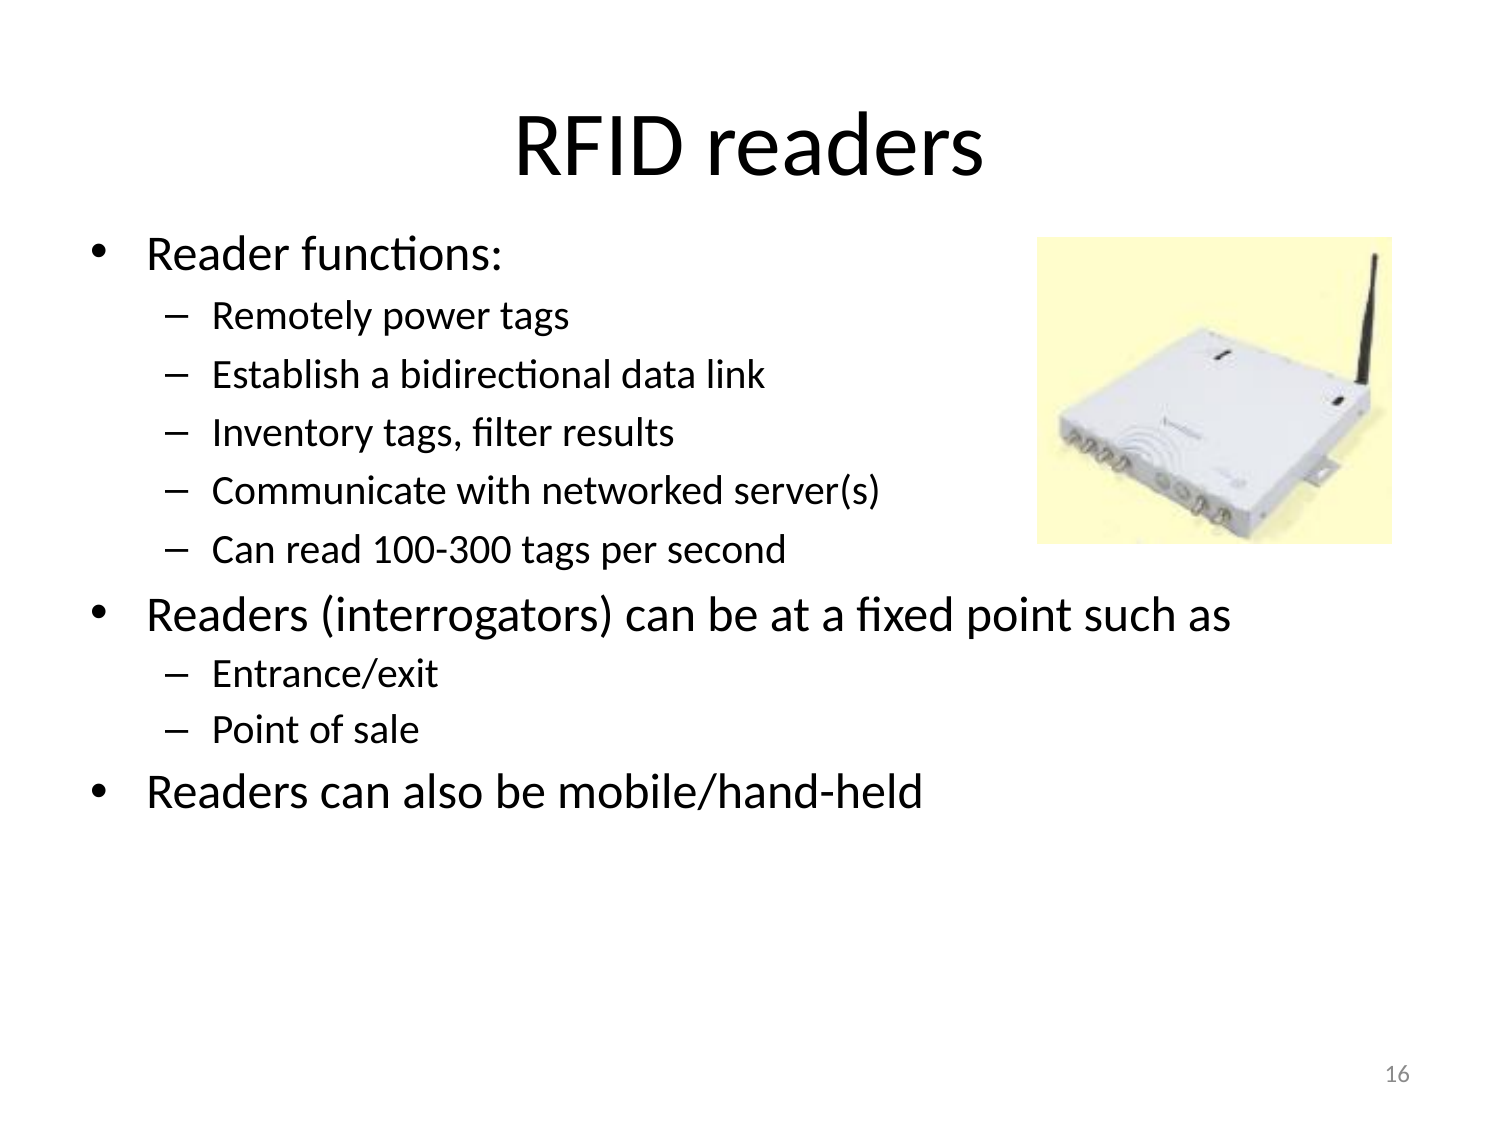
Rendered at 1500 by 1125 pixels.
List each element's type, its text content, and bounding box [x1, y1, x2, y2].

slide_number <number> [1074, 1042, 1425, 1103]
picture [1037, 237, 1392, 544]
title RFID readers [75, 45, 1425, 233]
list Reader functions: Remotely power tags Establish a bidirectional data link Inventory tags, filter results Communicate with networked server(s) Can read 100-300 tags per second Readers (interrogators) can be at a fixed point such as Entrance/exit Point of sale Readers can also be mobile/hand-held [75, 212, 1413, 888]
